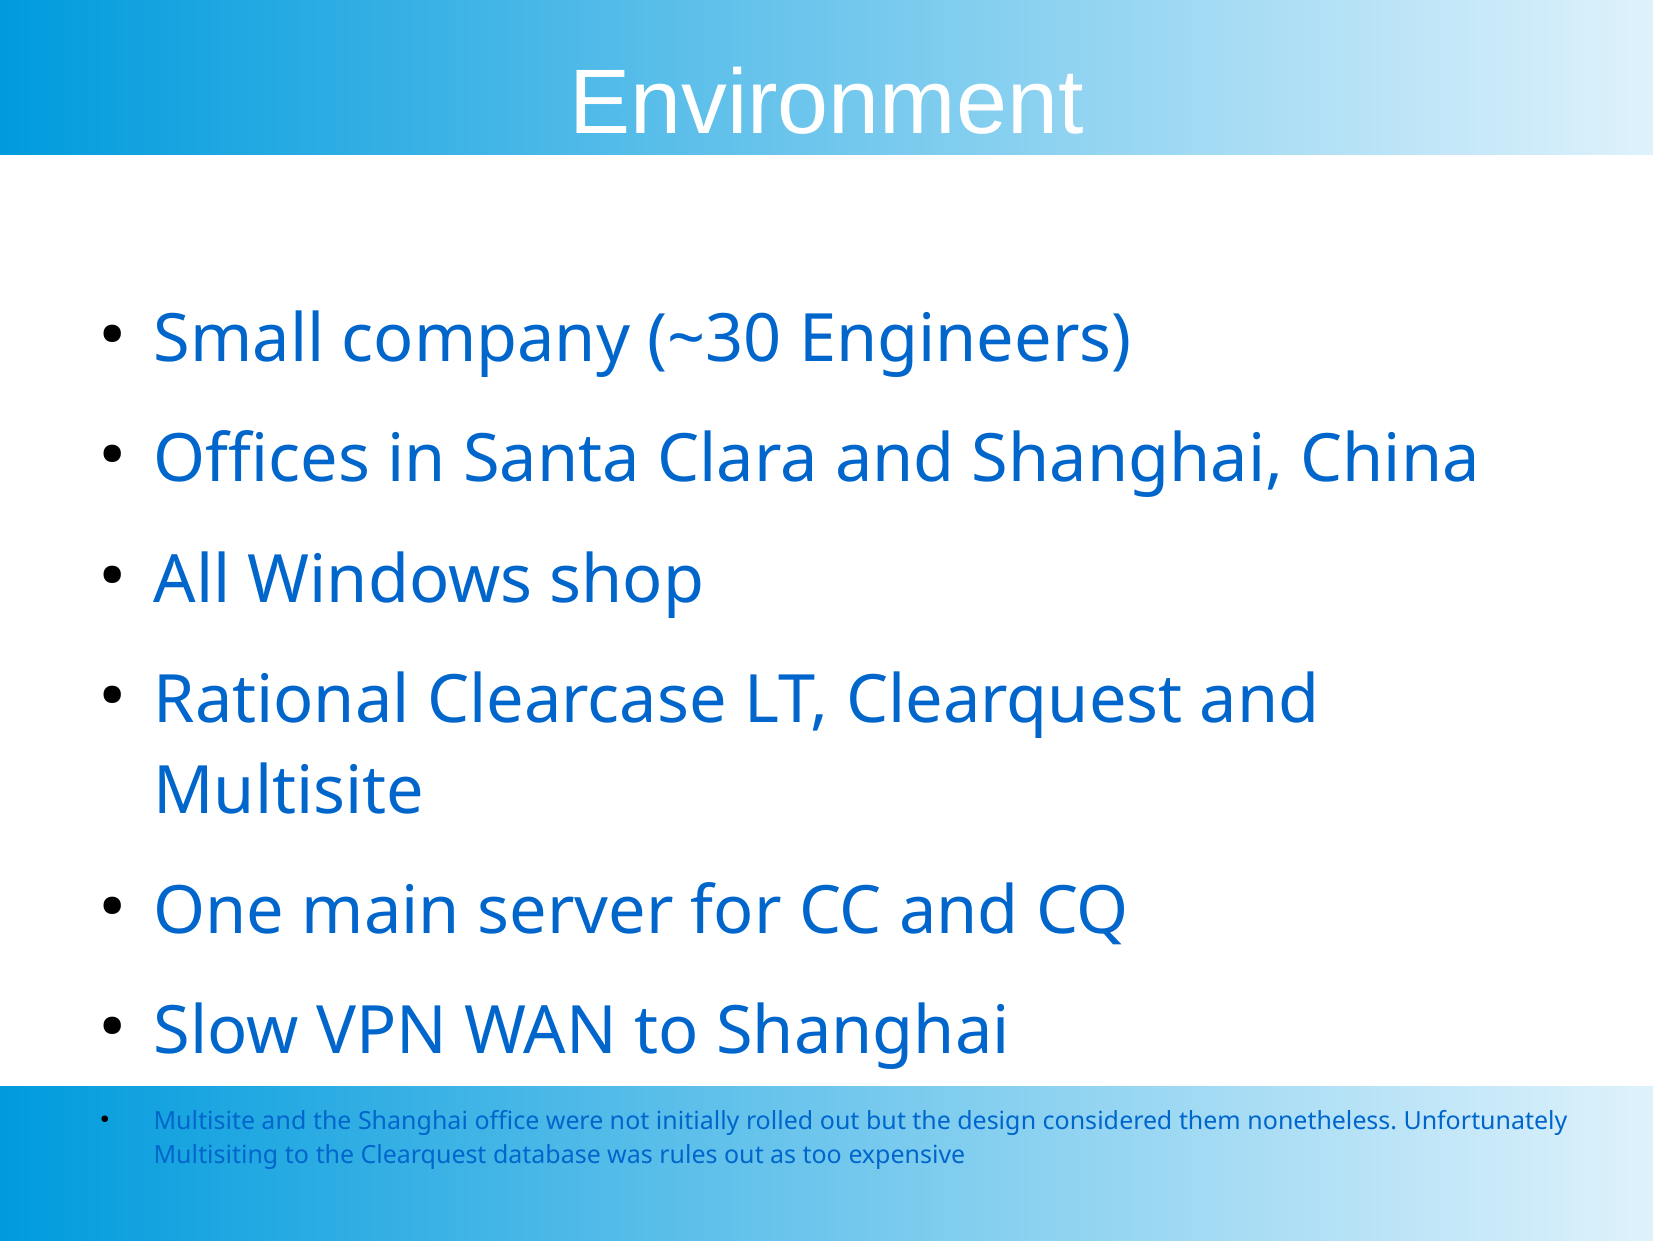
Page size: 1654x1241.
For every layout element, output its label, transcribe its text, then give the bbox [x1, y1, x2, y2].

list Small company (~30 Engineers) Offices in Santa Clara and Shanghai, China All Windows shop Rational Clearcase LT, Clearquest and Multisite One main server for CC and CQ Slow VPN WAN to Shanghai Multisite and the Shanghai office were not initially rolled out but the design considered them nonetheless. Unfortunately Multisiting to the Clearquest database was rules out as too expensive [82, 290, 1571, 1010]
title Environment [82, 49, 1571, 155]
